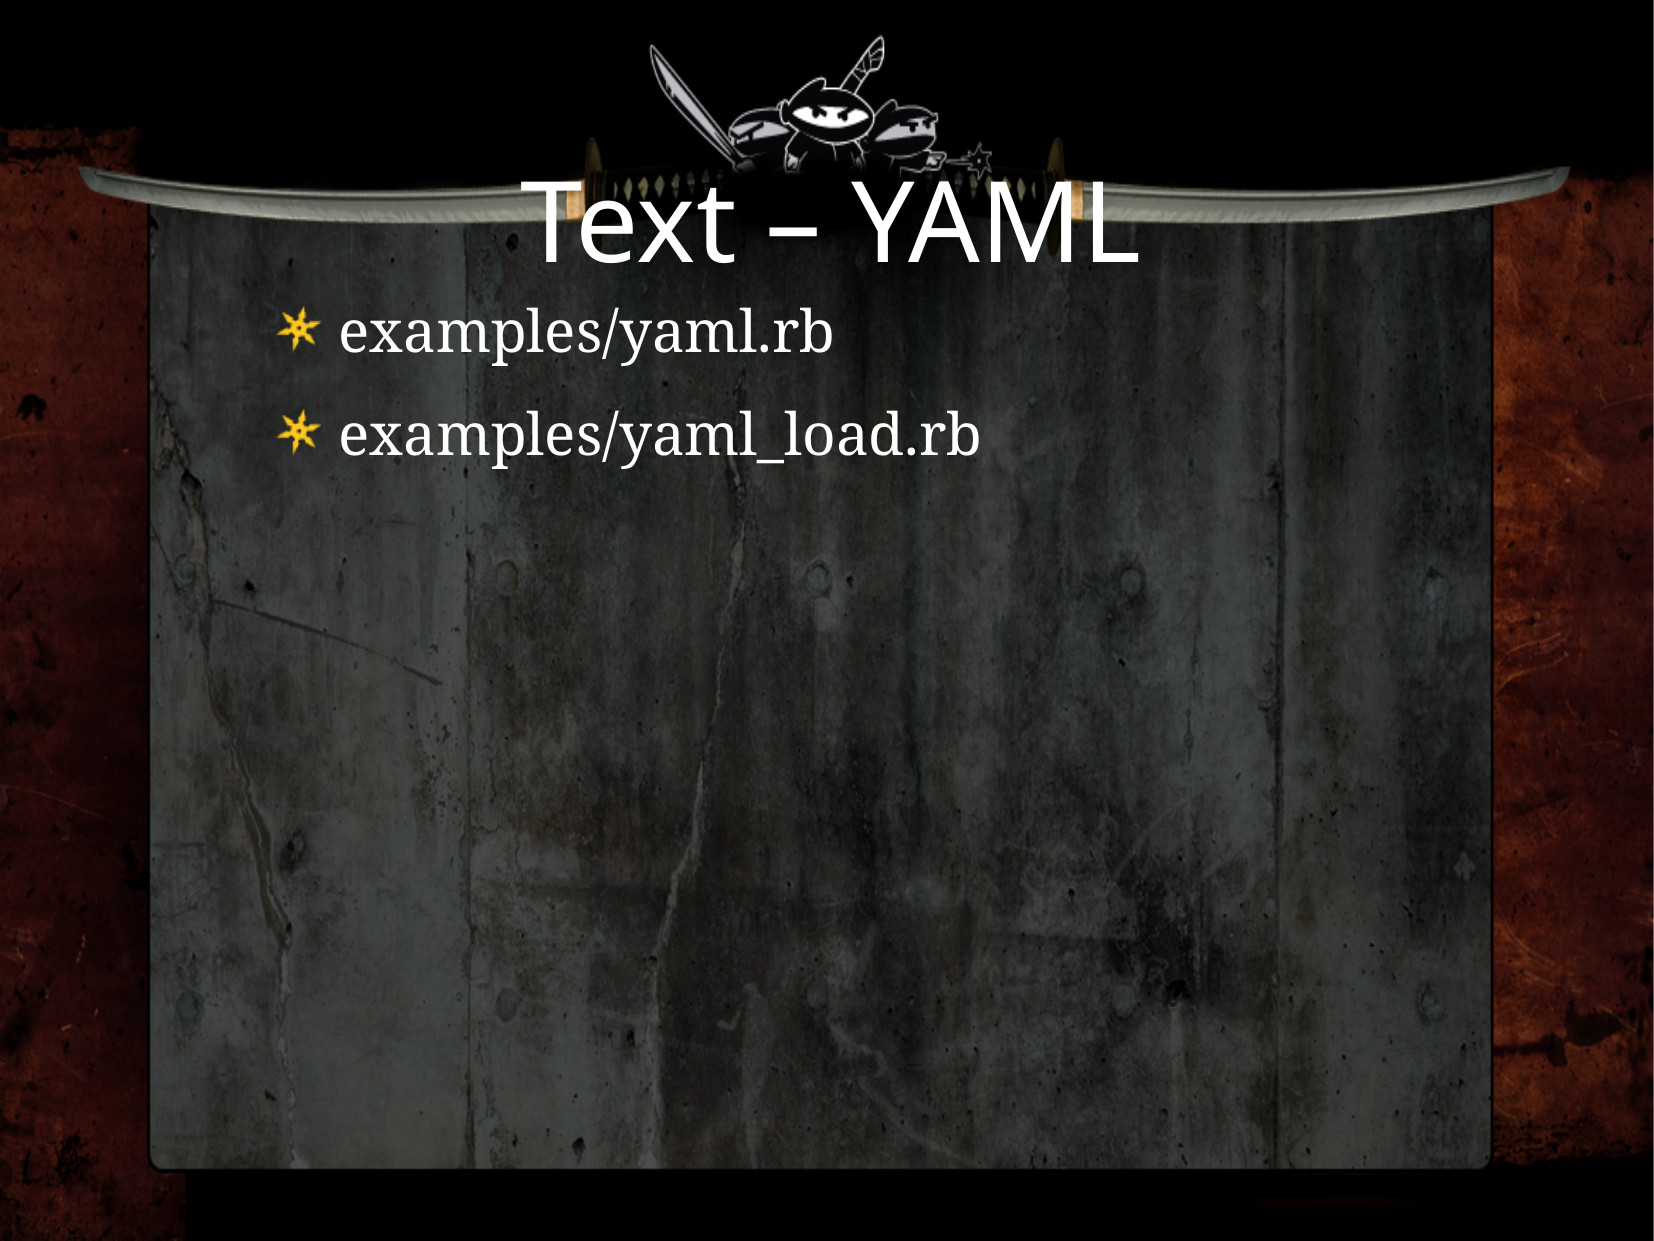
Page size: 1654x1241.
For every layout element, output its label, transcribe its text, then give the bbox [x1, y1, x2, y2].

picture [0, 0, 1654, 1241]
list examples/yaml.rb examples/yaml_load.rb [187, 290, 1501, 1109]
title Text – YAML [86, 154, 1576, 284]
